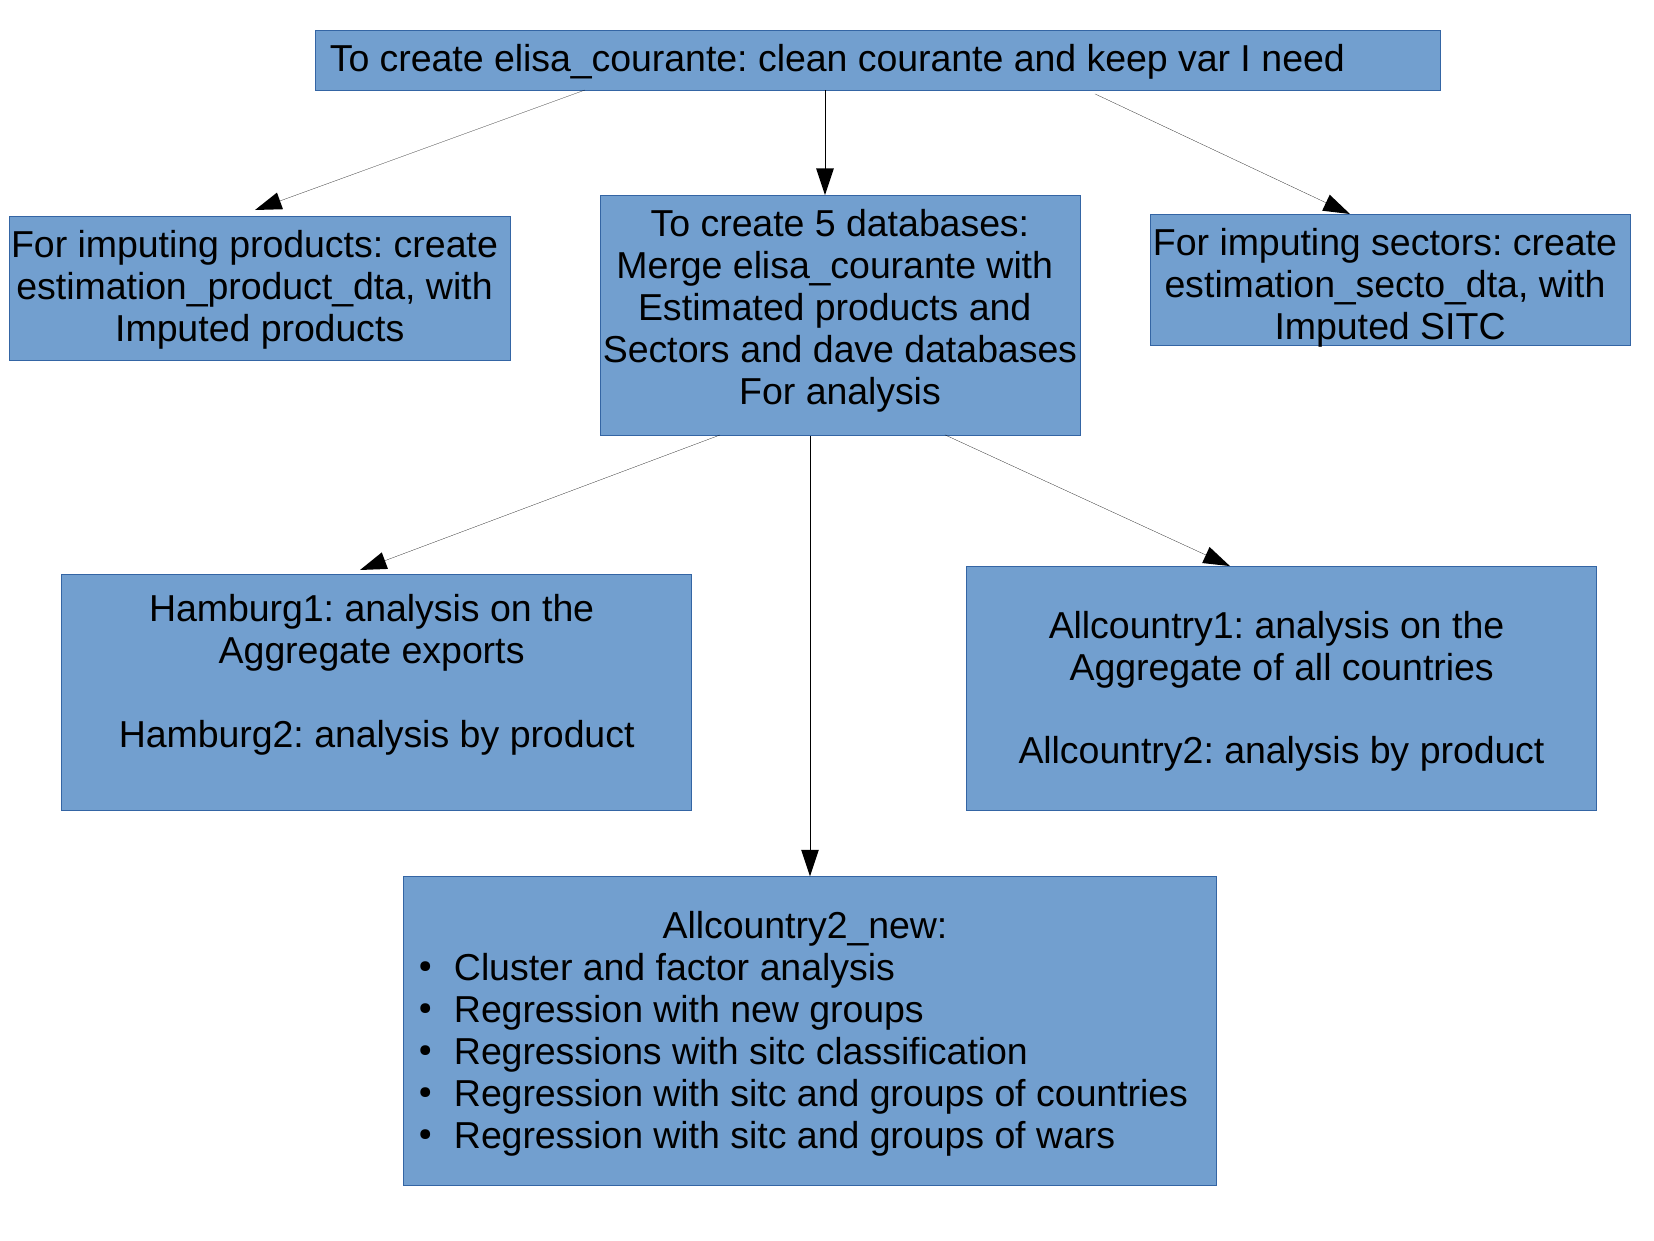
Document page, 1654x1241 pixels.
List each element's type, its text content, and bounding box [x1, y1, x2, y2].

text_box For imputing sectors: create estimation_secto_dta, with Imputed SITC [1150, 214, 1631, 346]
text_box For imputing products: create estimation_product_dta, with Imputed products [9, 216, 511, 361]
text_box Allcountry2_new: Cluster and factor analysis Regression with new groups Regressions with sitc classification Regression with sitc and groups of countries Regression with sitc and groups of wars [403, 876, 1217, 1186]
text_box Allcountry1: analysis on the Aggregate of all countries Allcountry2: analysis by product [966, 566, 1597, 811]
text_box To create 5 databases: Merge elisa_courante with Estimated products and Sectors and dave databases For analysis [600, 195, 1081, 436]
text_box To create elisa_courante: clean courante and keep var I need [315, 30, 1441, 91]
text_box Hamburg1: analysis on the Aggregate exports Hamburg2: analysis by product [61, 574, 692, 811]
